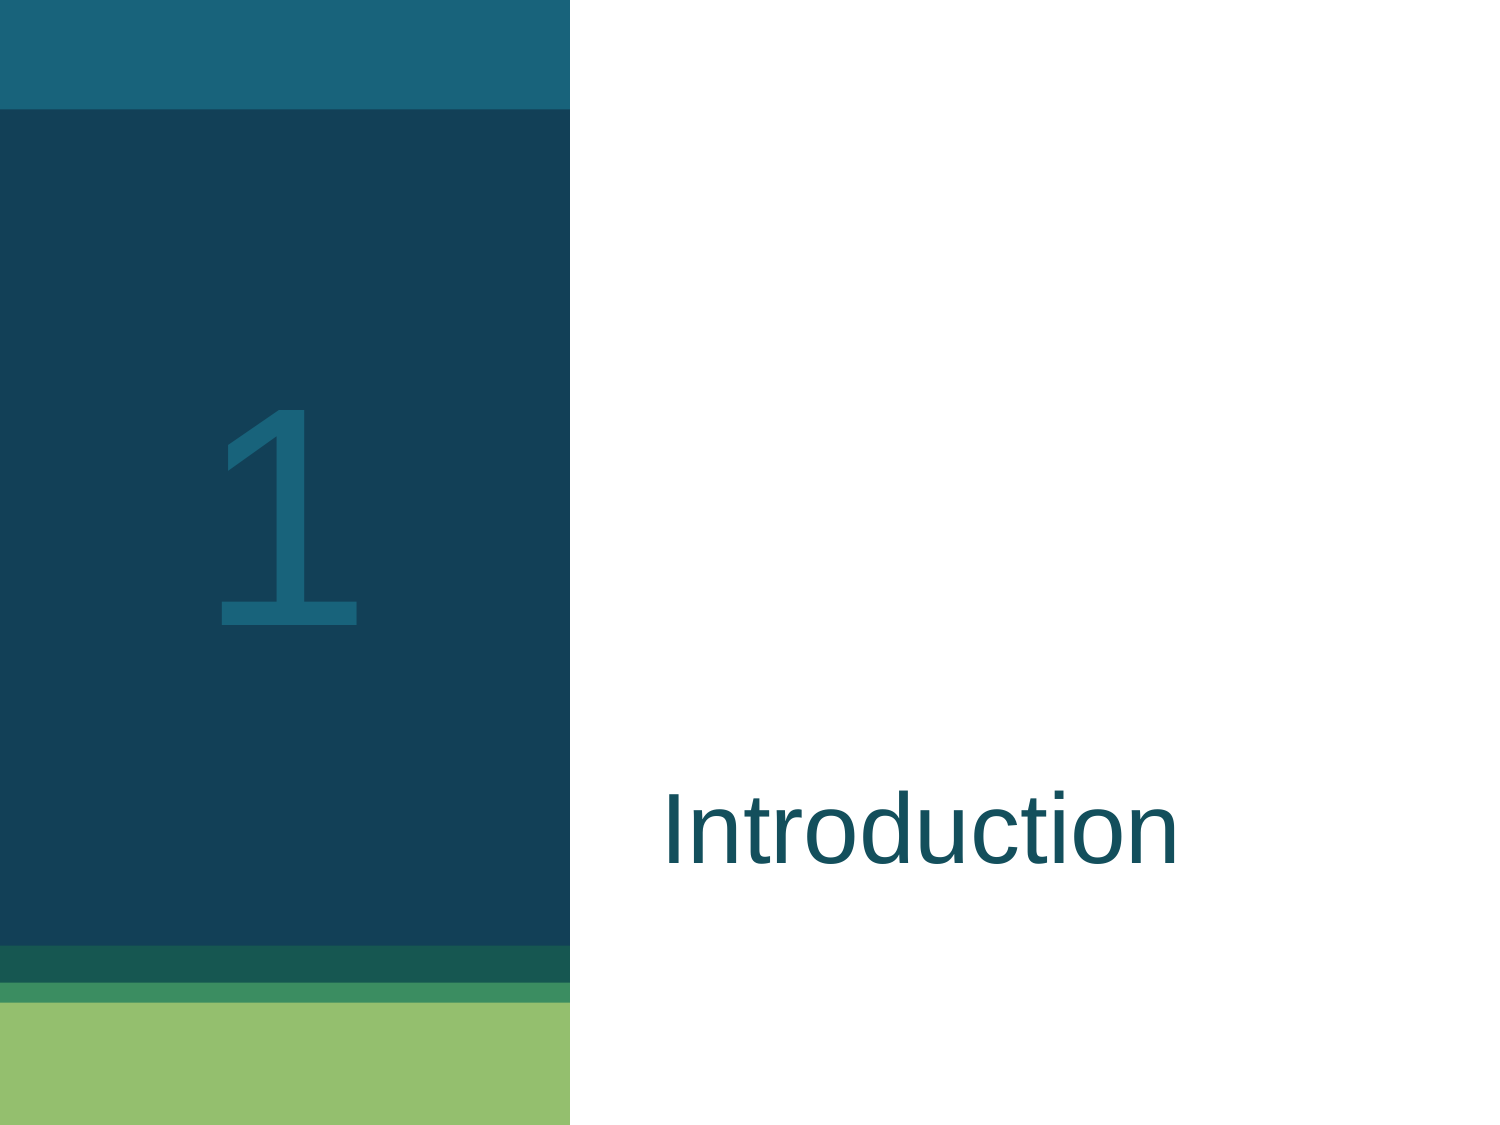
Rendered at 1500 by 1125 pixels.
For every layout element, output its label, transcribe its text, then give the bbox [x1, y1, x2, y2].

list Introduction [660, 120, 1411, 886]
title 1 [15, 120, 556, 916]
